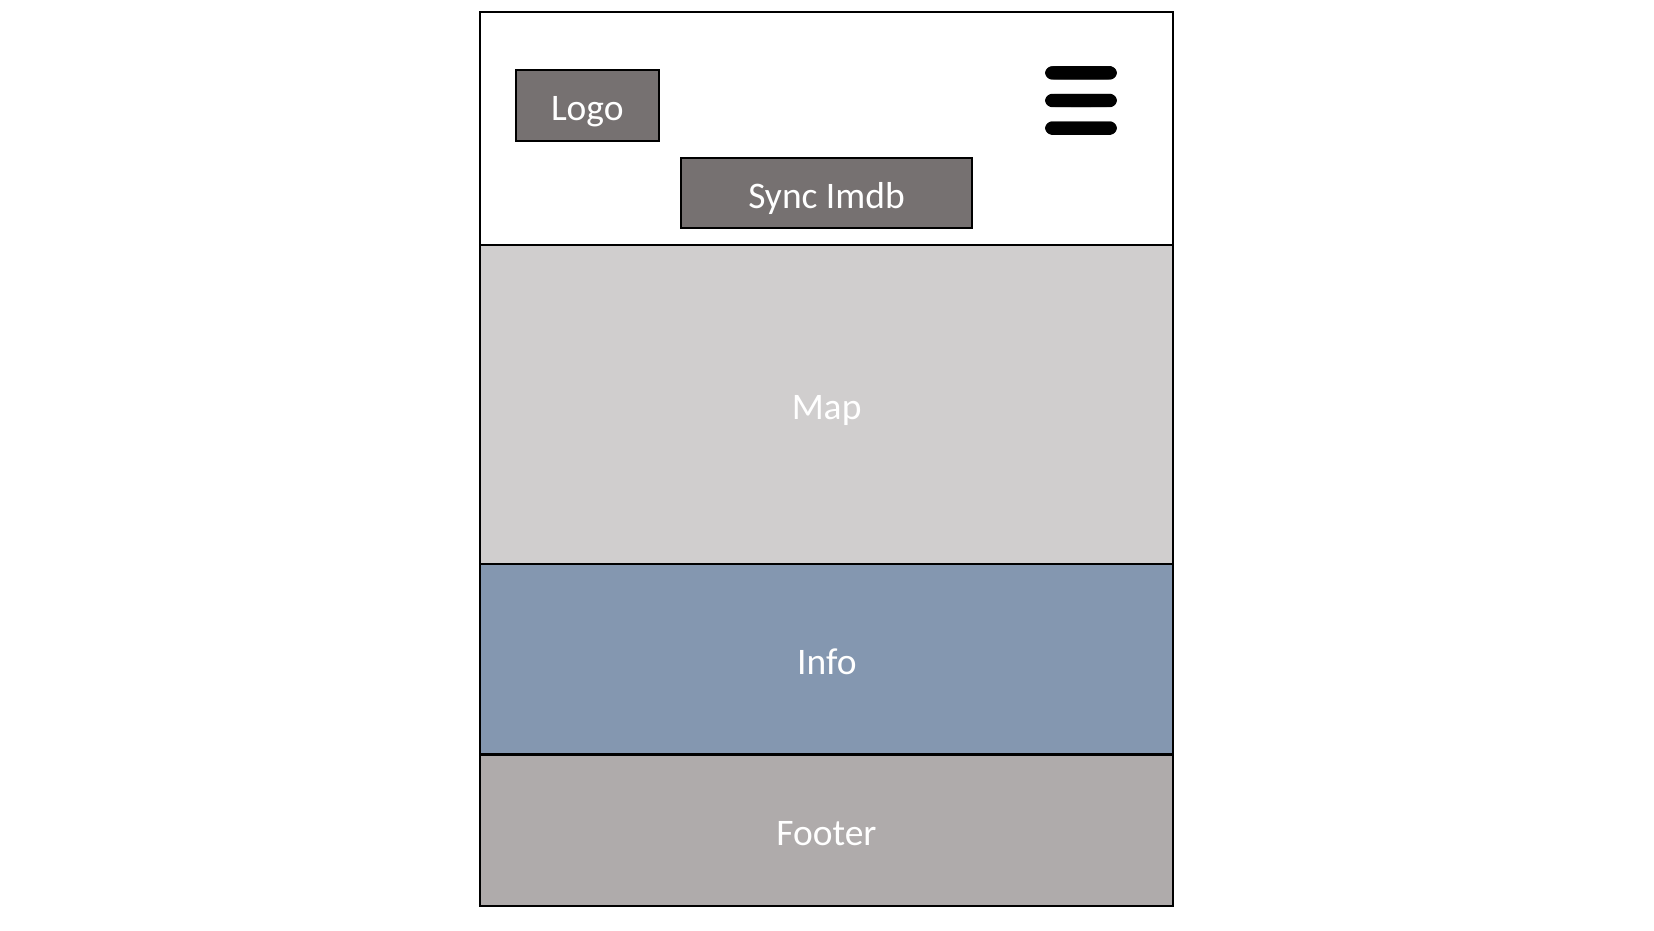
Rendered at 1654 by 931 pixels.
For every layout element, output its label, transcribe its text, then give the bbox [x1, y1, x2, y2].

text_box Logo [516, 69, 659, 141]
text_box Info [480, 564, 1174, 755]
text_box Footer [480, 754, 1173, 906]
text_box Map [480, 245, 1174, 564]
text_box Sync Imdb [681, 157, 972, 229]
picture [1045, 66, 1117, 135]
text_box Info [480, 12, 1174, 245]
